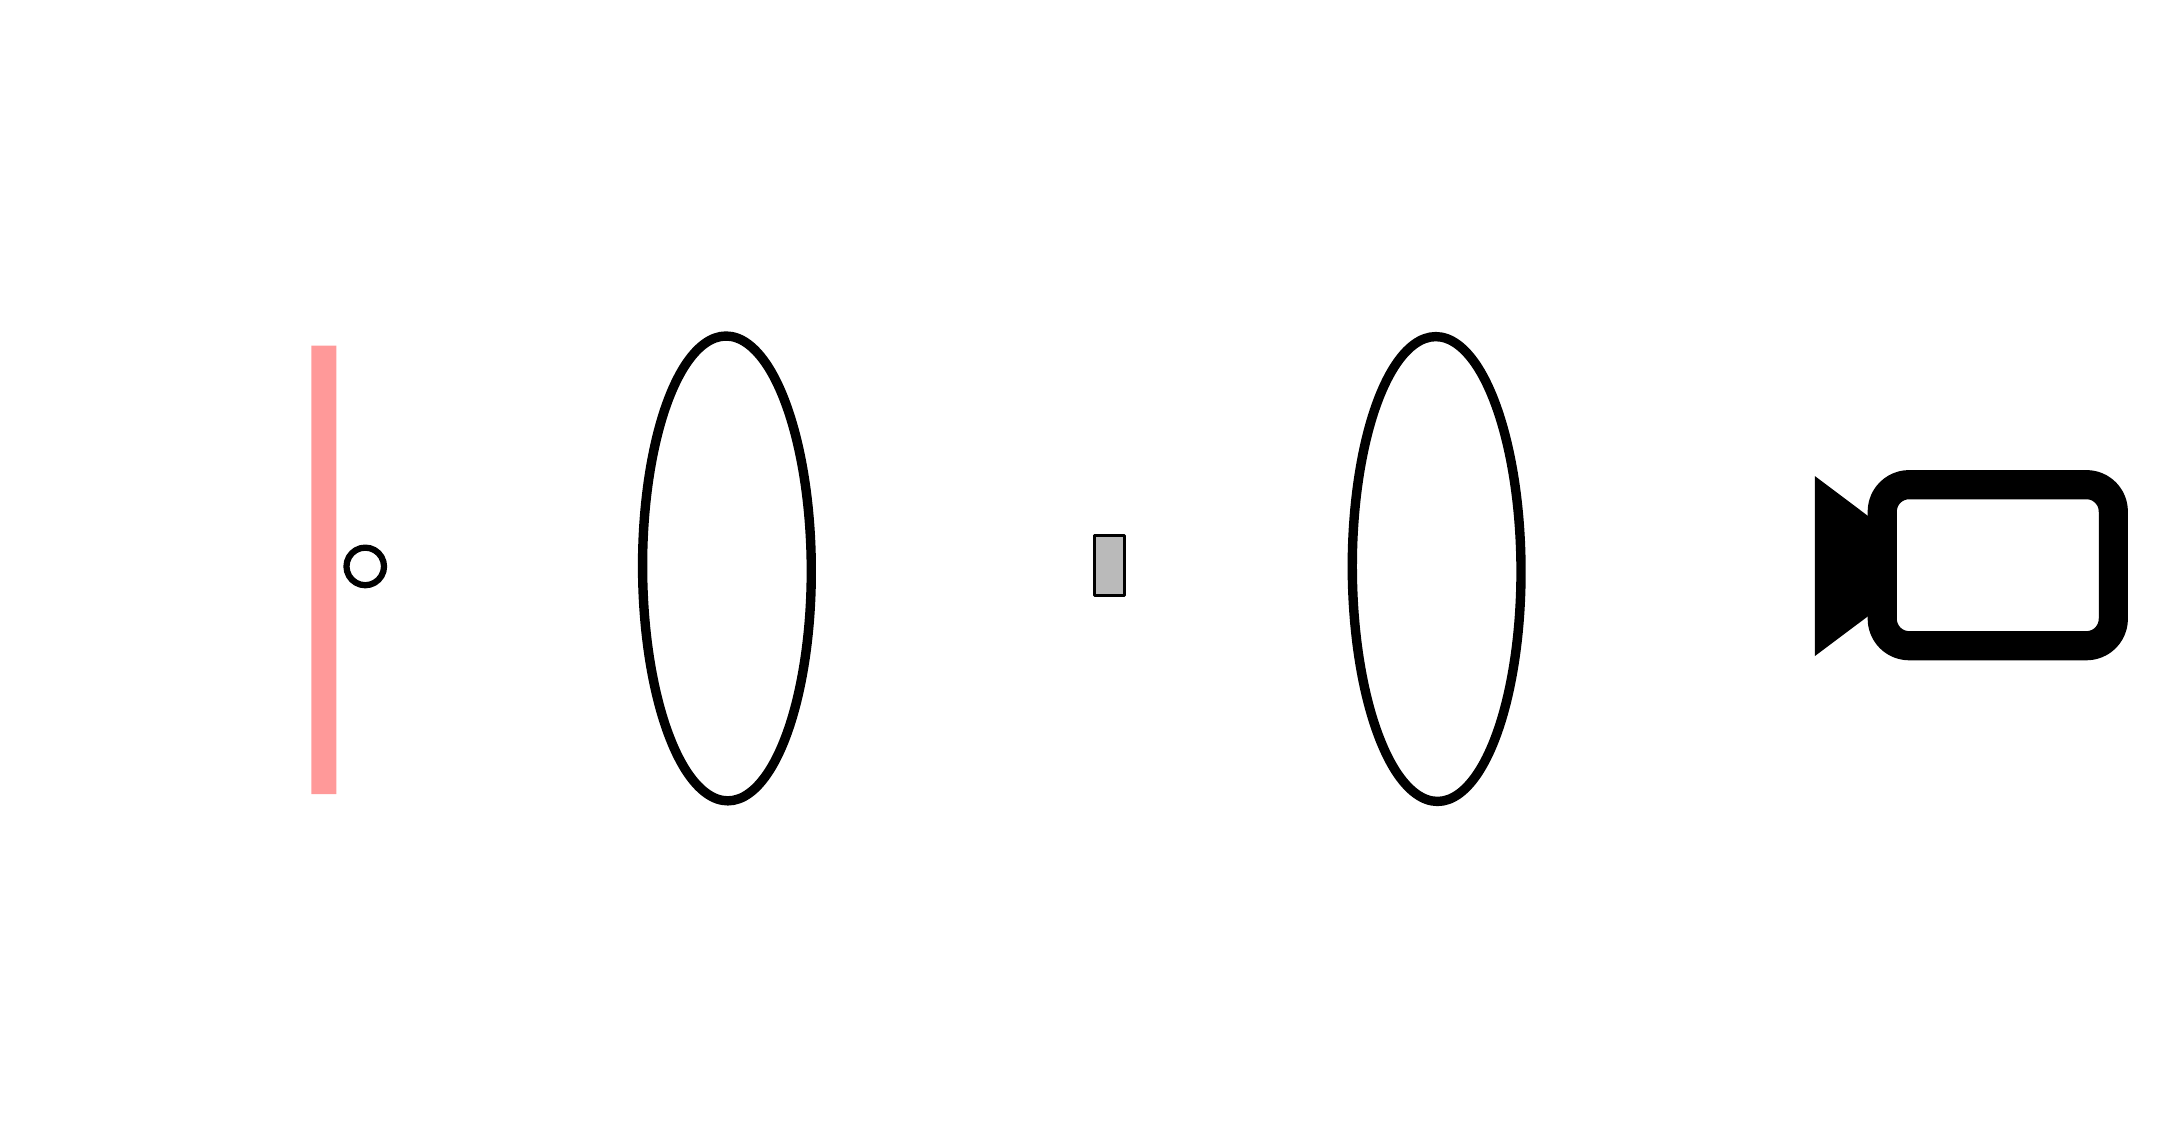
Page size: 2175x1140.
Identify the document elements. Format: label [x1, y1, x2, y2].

text_box [1352, 336, 1522, 802]
text_box [642, 336, 812, 801]
text_box [1094, 535, 1125, 596]
text_box [1814, 476, 1875, 657]
text_box [1882, 484, 2114, 646]
